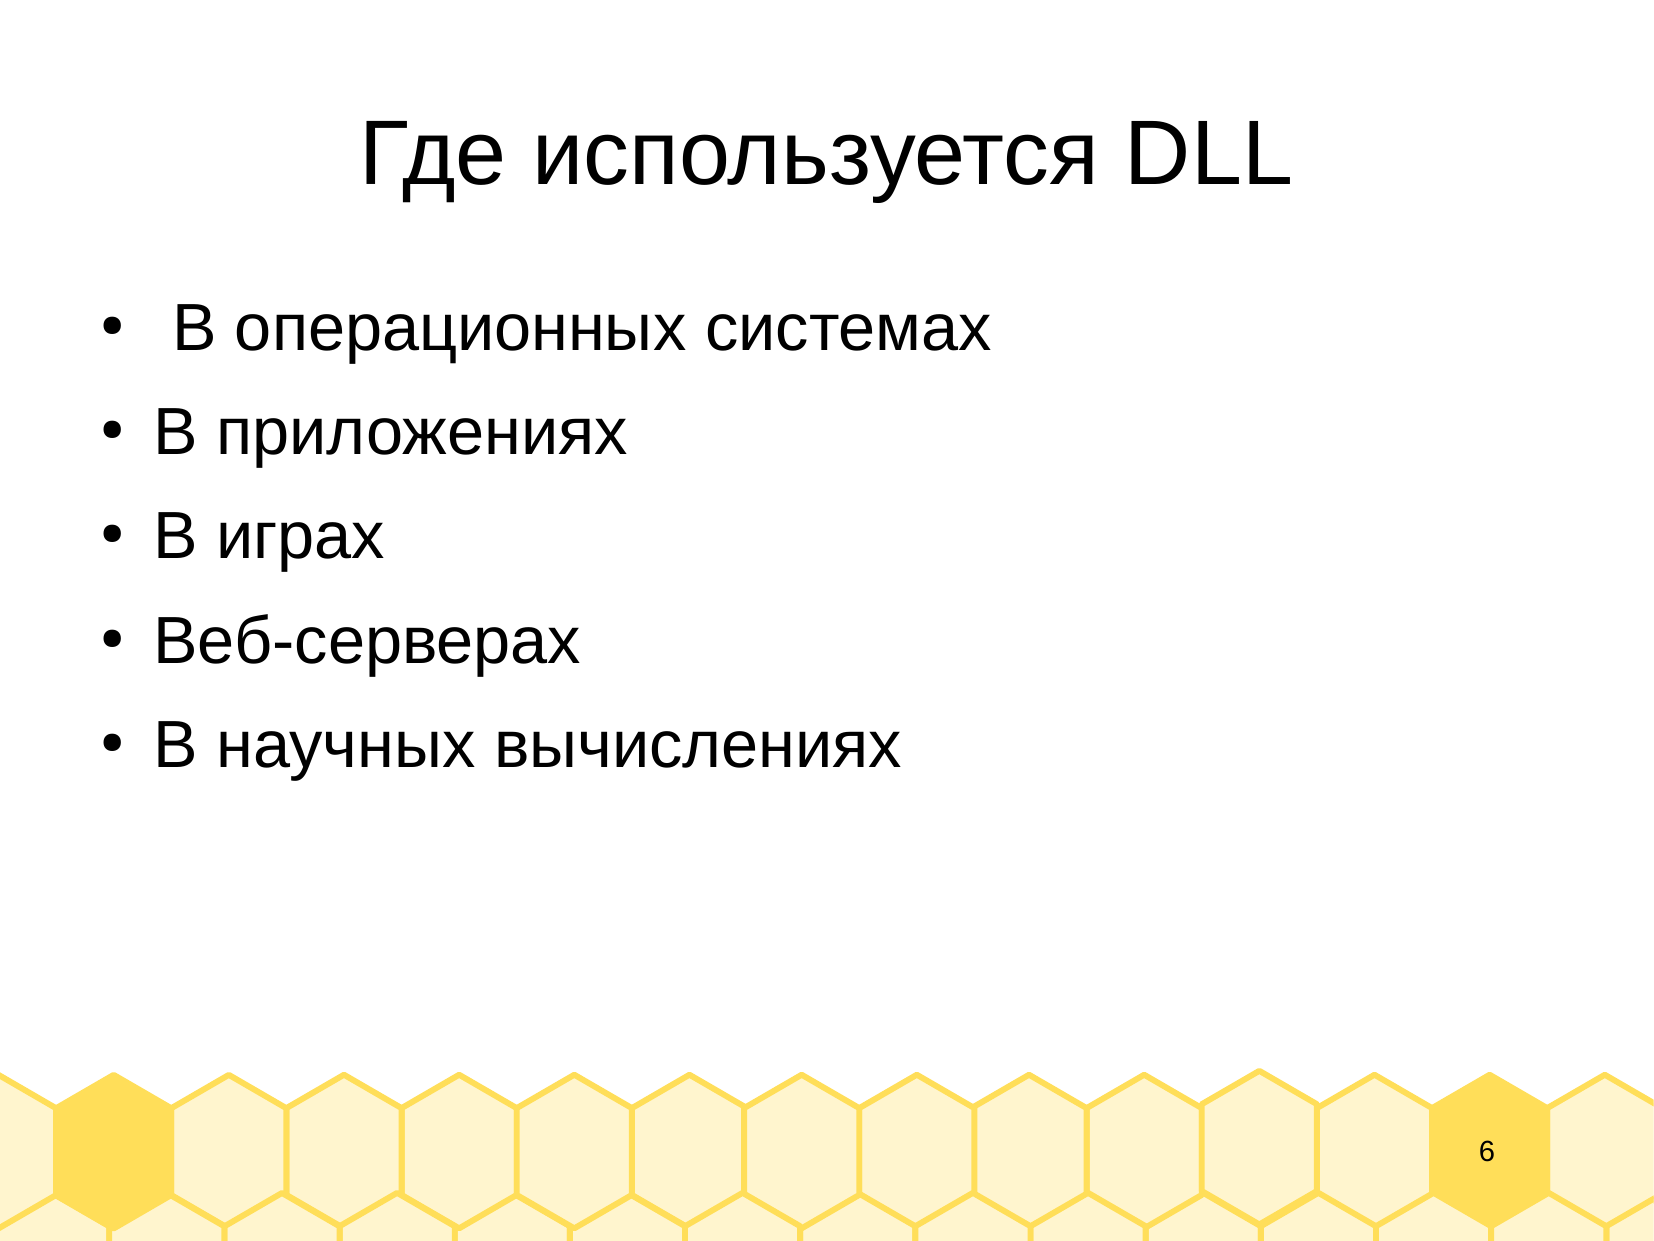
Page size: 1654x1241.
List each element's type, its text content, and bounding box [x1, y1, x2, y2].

list В операционных системах В приложениях В играх Веб-серверах В научных вычислениях [82, 290, 1571, 1010]
title Где используется DLL [82, 49, 1571, 257]
